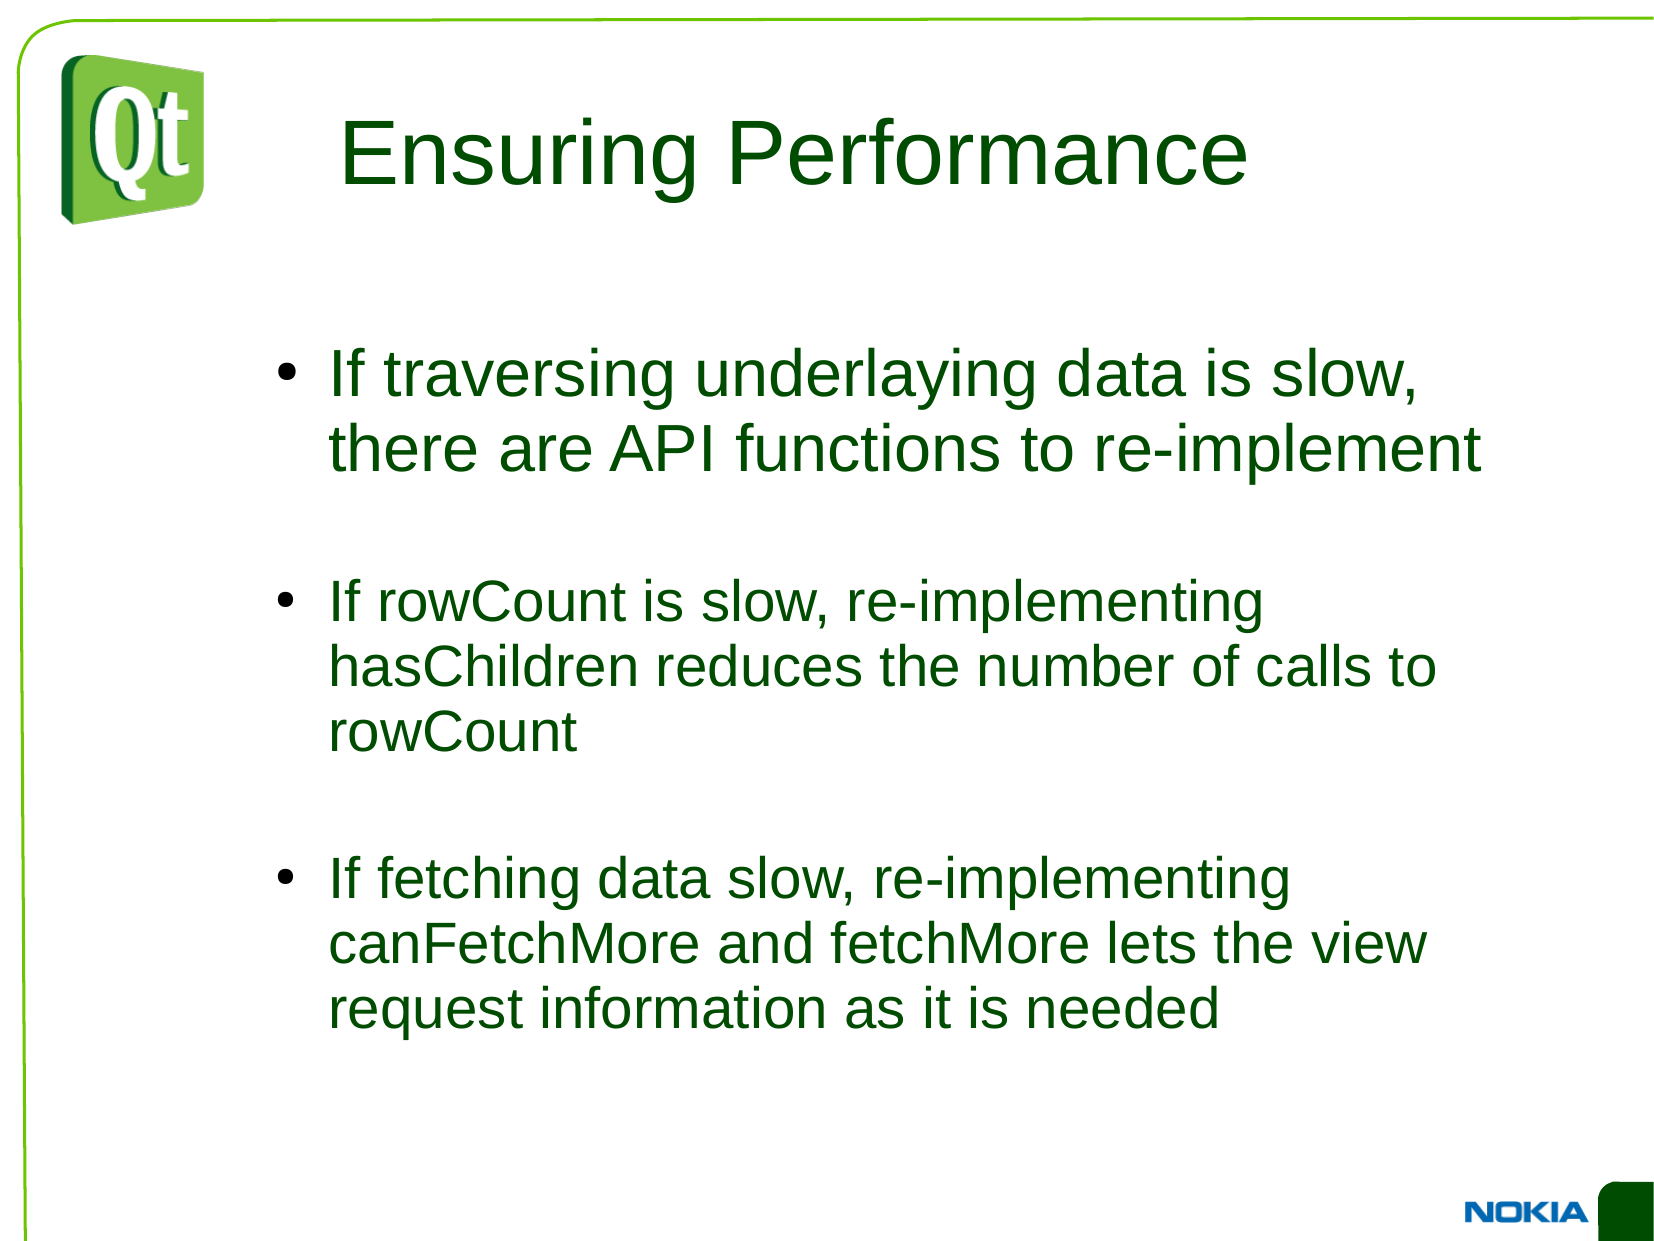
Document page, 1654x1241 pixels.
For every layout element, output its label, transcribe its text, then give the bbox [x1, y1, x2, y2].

title Ensuring Performance [257, 56, 1333, 250]
picture [1465, 1201, 1589, 1223]
list If traversing underlaying data is slow, there are API functions to re-implement If rowCount is slow, re-implementing hasChildren reduces the number of calls to rowCount If fetching data slow, re-implementing canFetchMore and fetchMore lets the view request information as it is needed [257, 336, 1577, 1141]
picture [61, 55, 204, 225]
